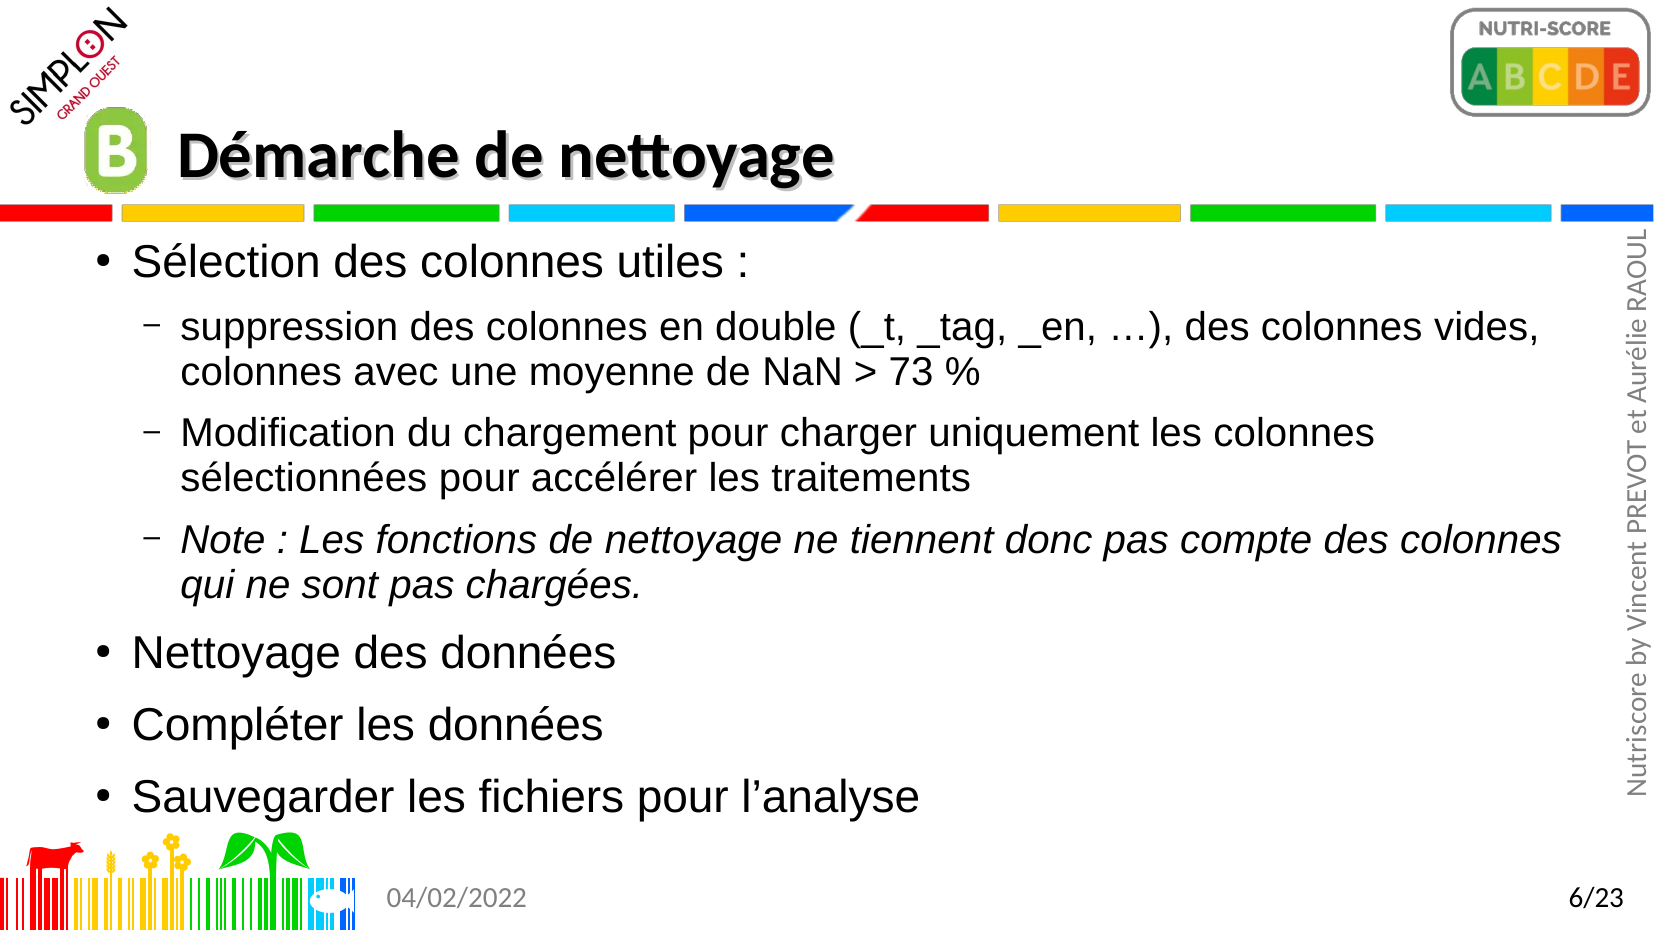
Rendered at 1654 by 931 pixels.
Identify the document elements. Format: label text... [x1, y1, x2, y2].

picture [0, 200, 1654, 225]
list Sélection des colonnes utiles : suppression des colonnes en double (_t, _tag, _en, …), des colonnes vides, colonnes avec une moyenne de NaN > 73 % Modification du chargement pour charger uniquement les colonnes sélectionnées pour accélérer les traitements Note : Les fonctions de nettoyage ne tiennent donc pas compte des colonnes qui ne sont pas chargées. Nettoyage des données Compléter les données Sauvegarder les fichiers pour l’analyse [82, 236, 1571, 827]
picture [0, 826, 355, 930]
picture [2, 2, 147, 147]
picture [1448, 4, 1654, 119]
title Démarche de nettoyage [177, 108, 1571, 213]
picture [82, 106, 151, 195]
